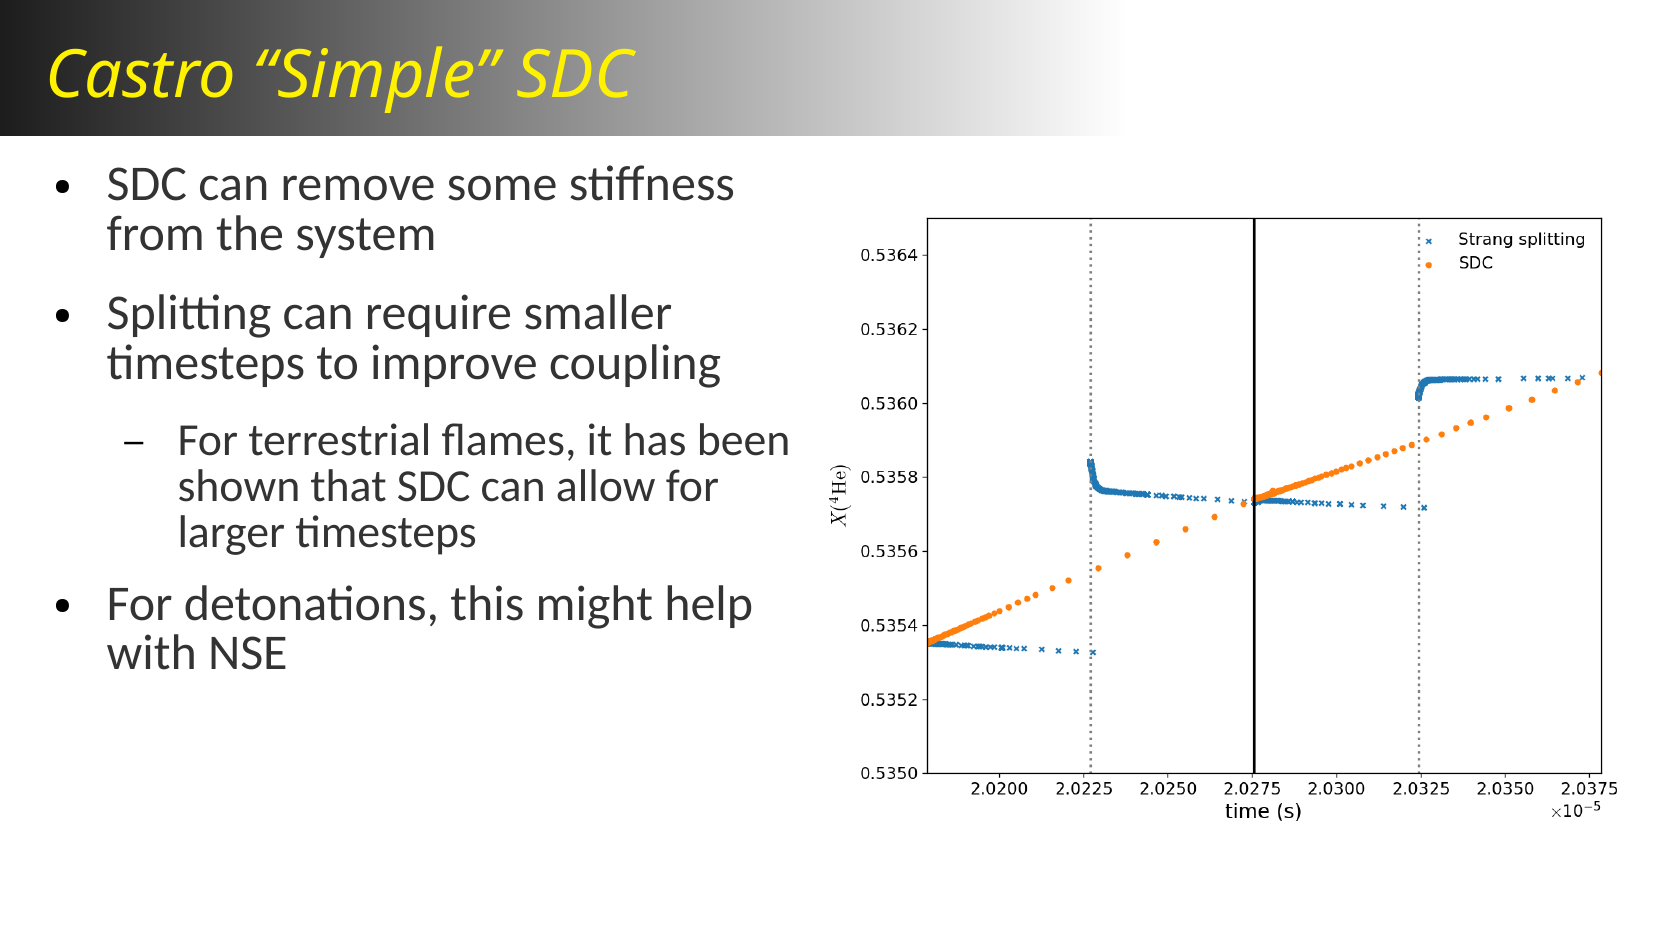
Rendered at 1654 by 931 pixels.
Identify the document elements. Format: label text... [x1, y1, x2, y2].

picture [810, 197, 1636, 841]
list SDC can remove some stiffness from the system Splitting can require smaller timesteps to improve coupling For terrestrial flames, it has been shown that SDC can allow for larger timesteps For detonations, this might help with NSE [29, 156, 827, 901]
title Castro “Simple” SDC [45, 13, 1021, 130]
